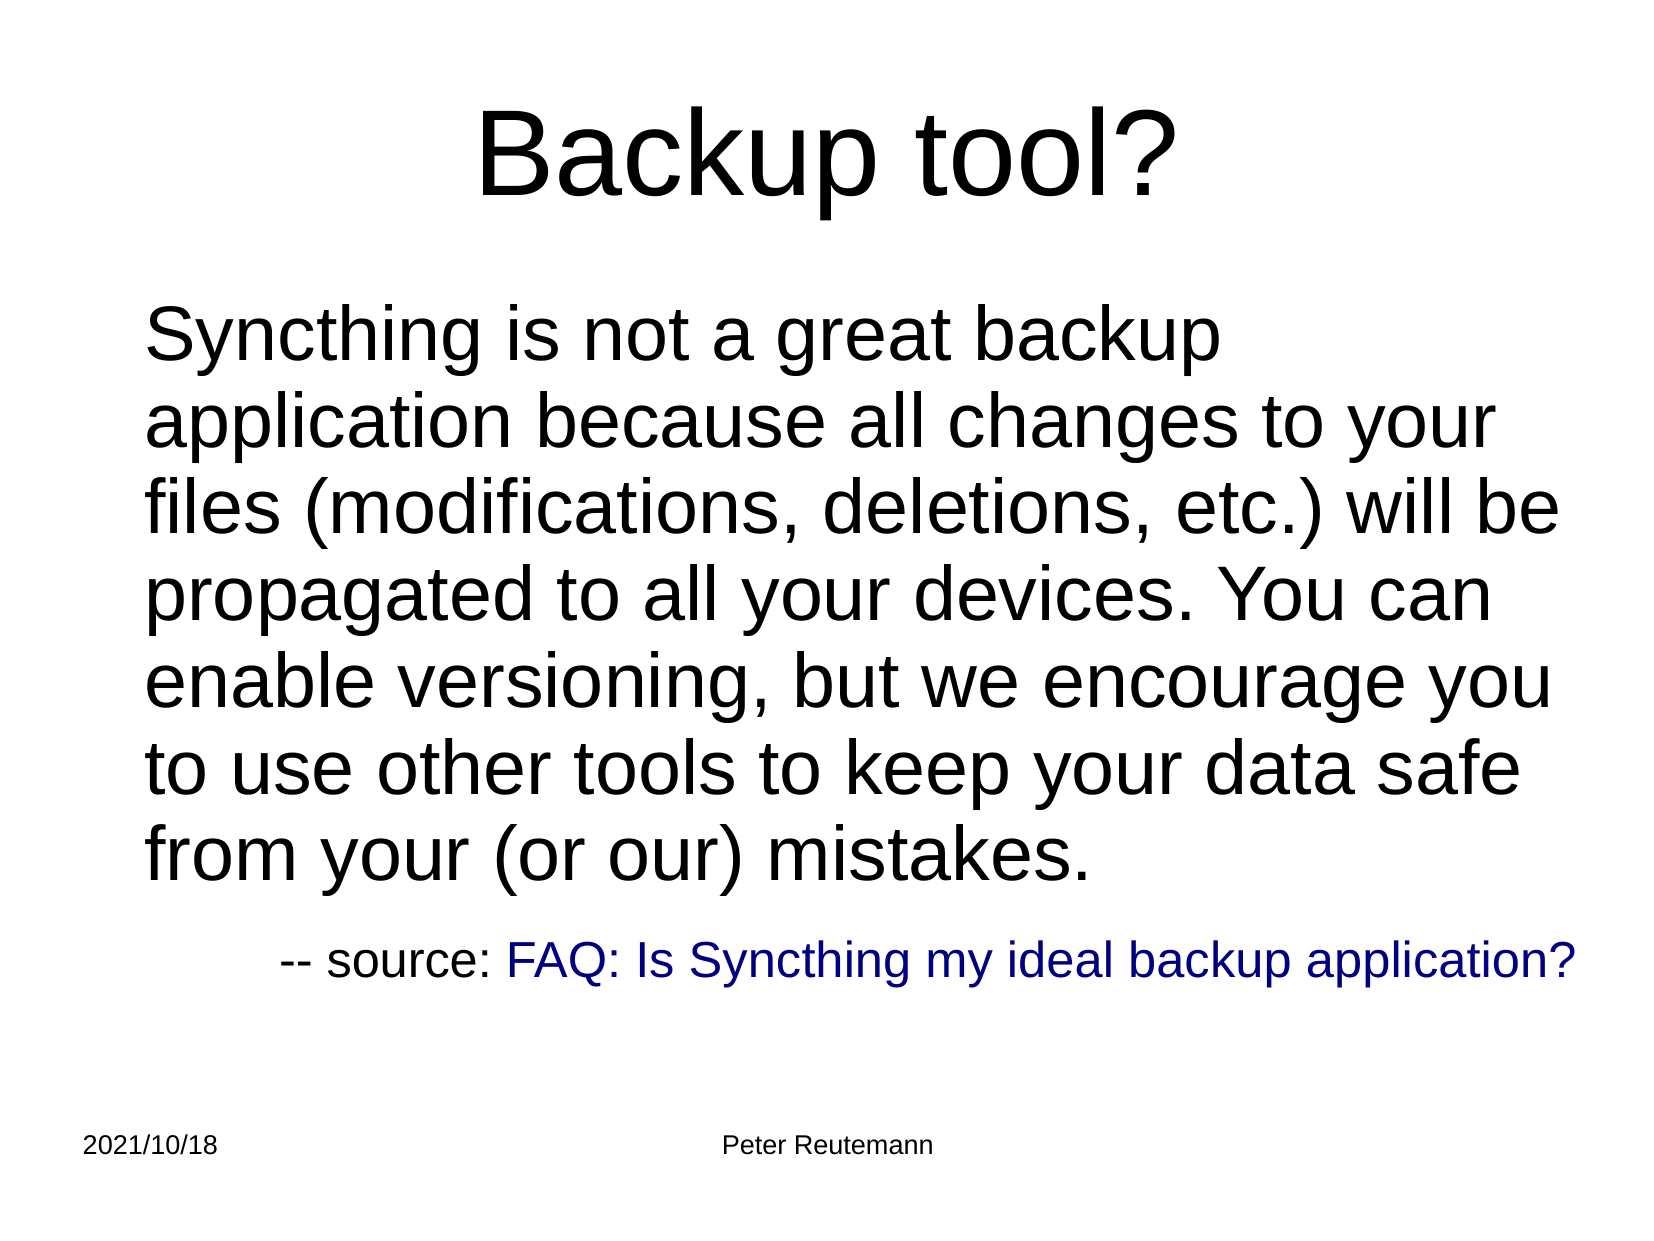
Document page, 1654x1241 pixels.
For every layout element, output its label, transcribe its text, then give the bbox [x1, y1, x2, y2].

list Syncthing is not a great backup application because all changes to your files (modifications, deletions, etc.) will be propagated to all your devices. You can enable versioning, but we encourage you to use other tools to keep your data safe from your (or our) mistakes. -- source: FAQ: Is Syncthing my ideal backup application? [82, 290, 1571, 1010]
title Backup tool? [82, 49, 1571, 257]
